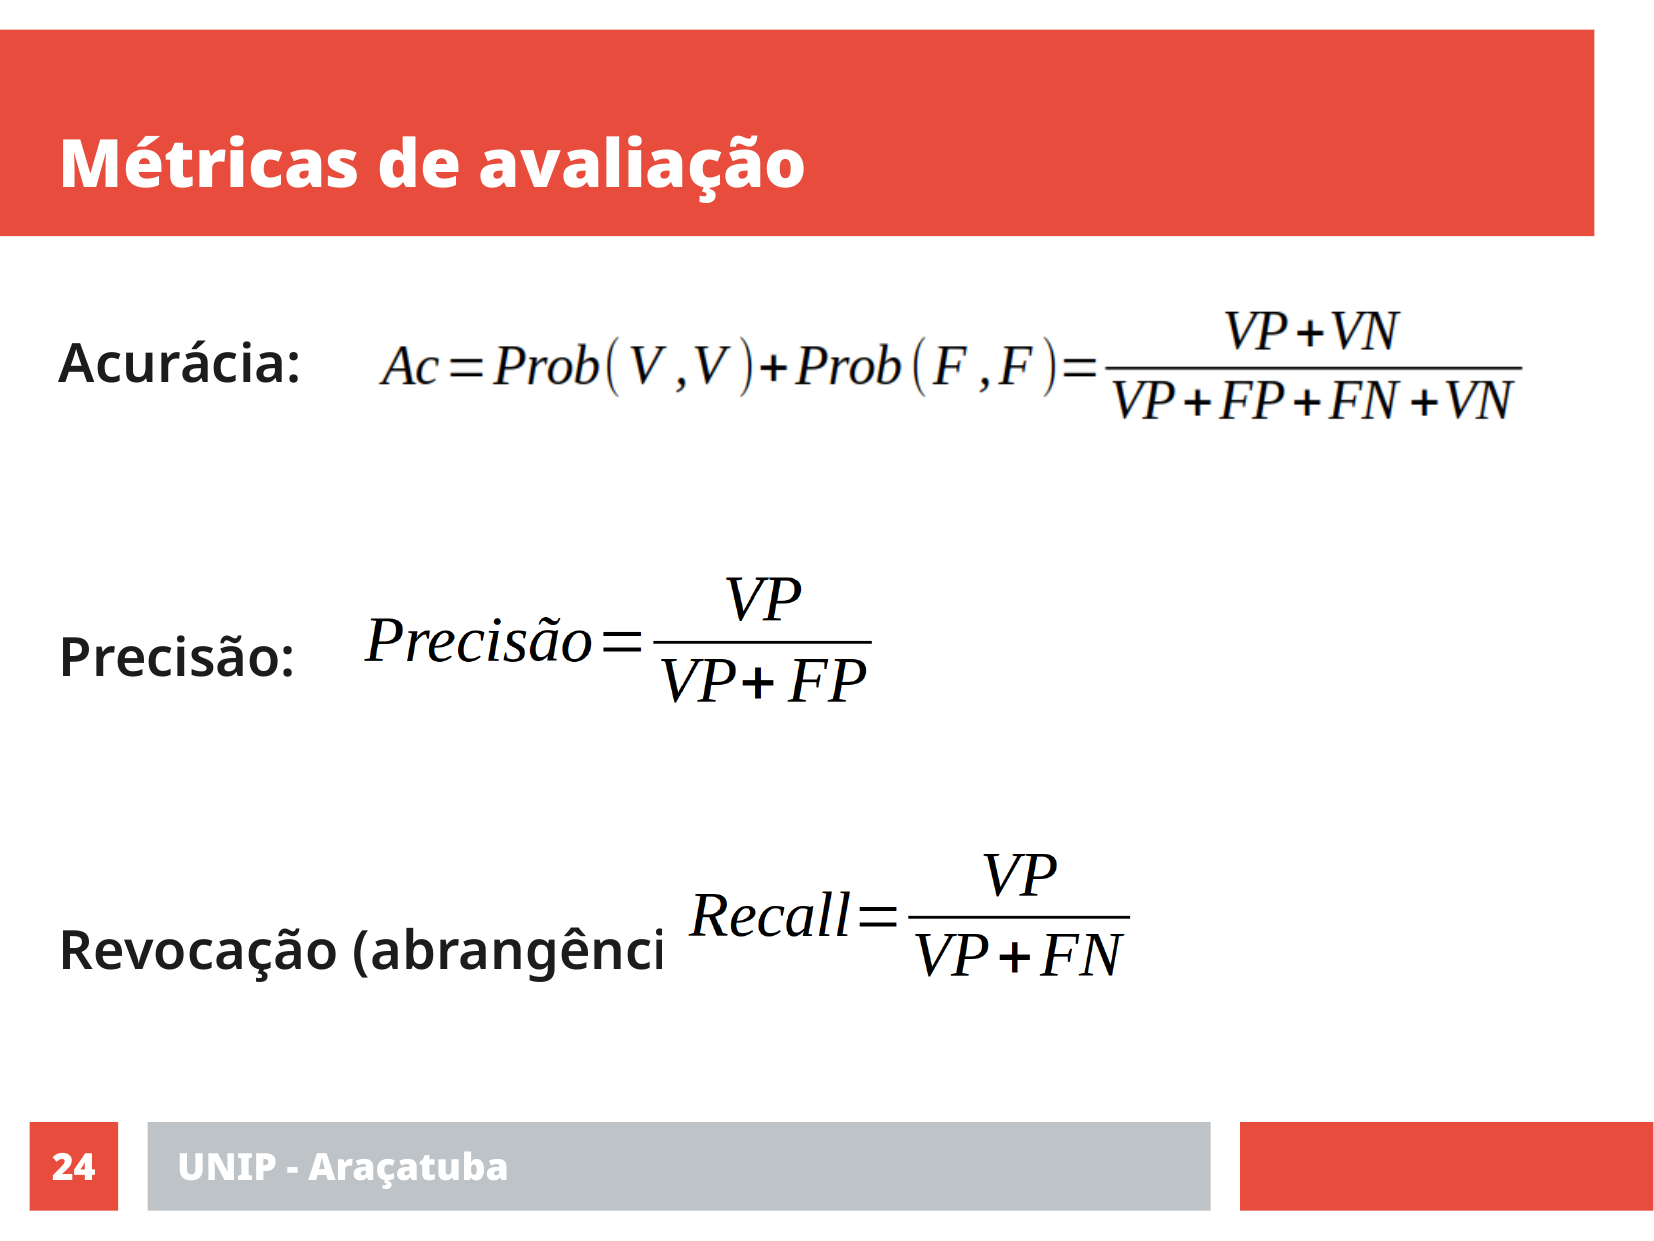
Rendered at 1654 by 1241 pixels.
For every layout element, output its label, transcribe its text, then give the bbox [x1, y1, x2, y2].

title Métricas de avaliação [59, 59, 1595, 207]
picture [341, 542, 890, 729]
list Acurácia: Precisão: Revocação (abrangência): [59, 324, 1565, 1093]
picture [373, 290, 1548, 449]
picture [662, 826, 1195, 997]
